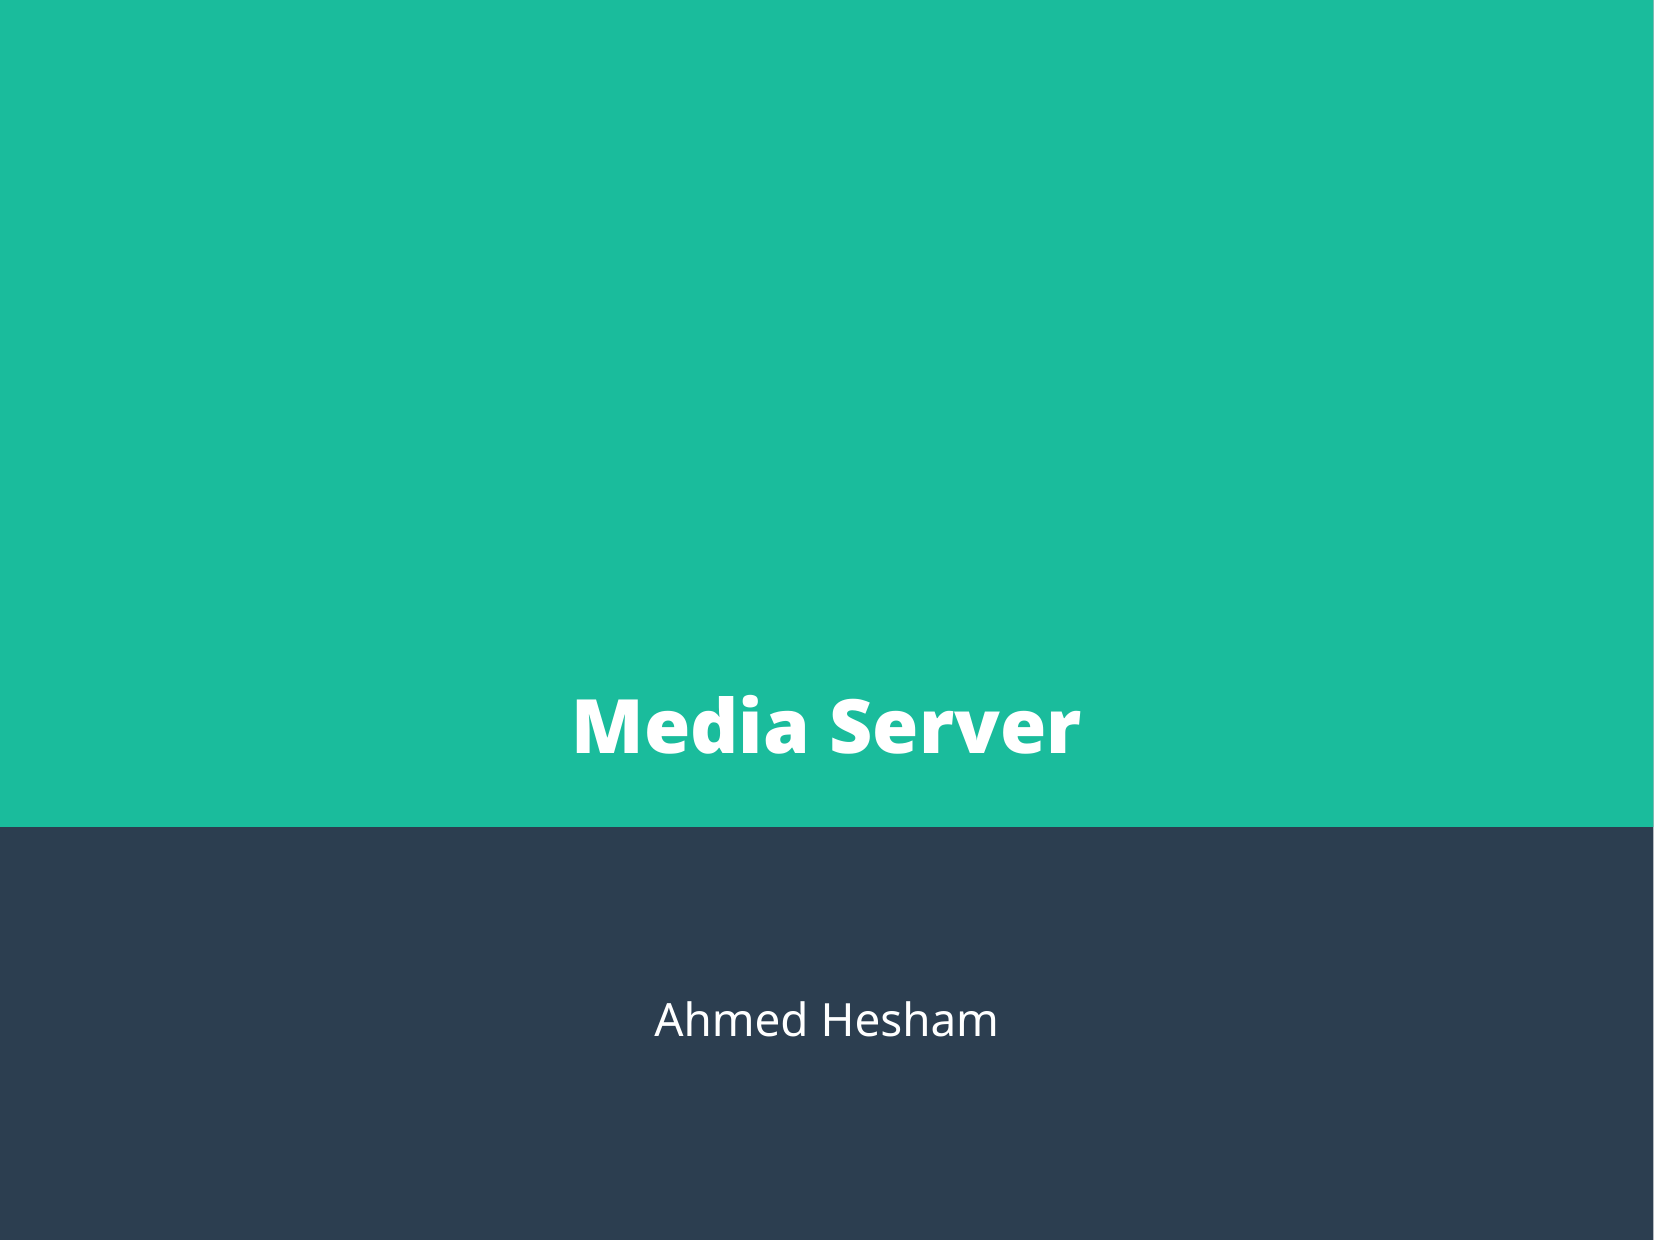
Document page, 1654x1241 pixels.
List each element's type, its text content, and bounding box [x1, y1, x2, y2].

title Media Server [59, 620, 1595, 778]
subtitle Ahmed Hesham [59, 856, 1595, 1182]
